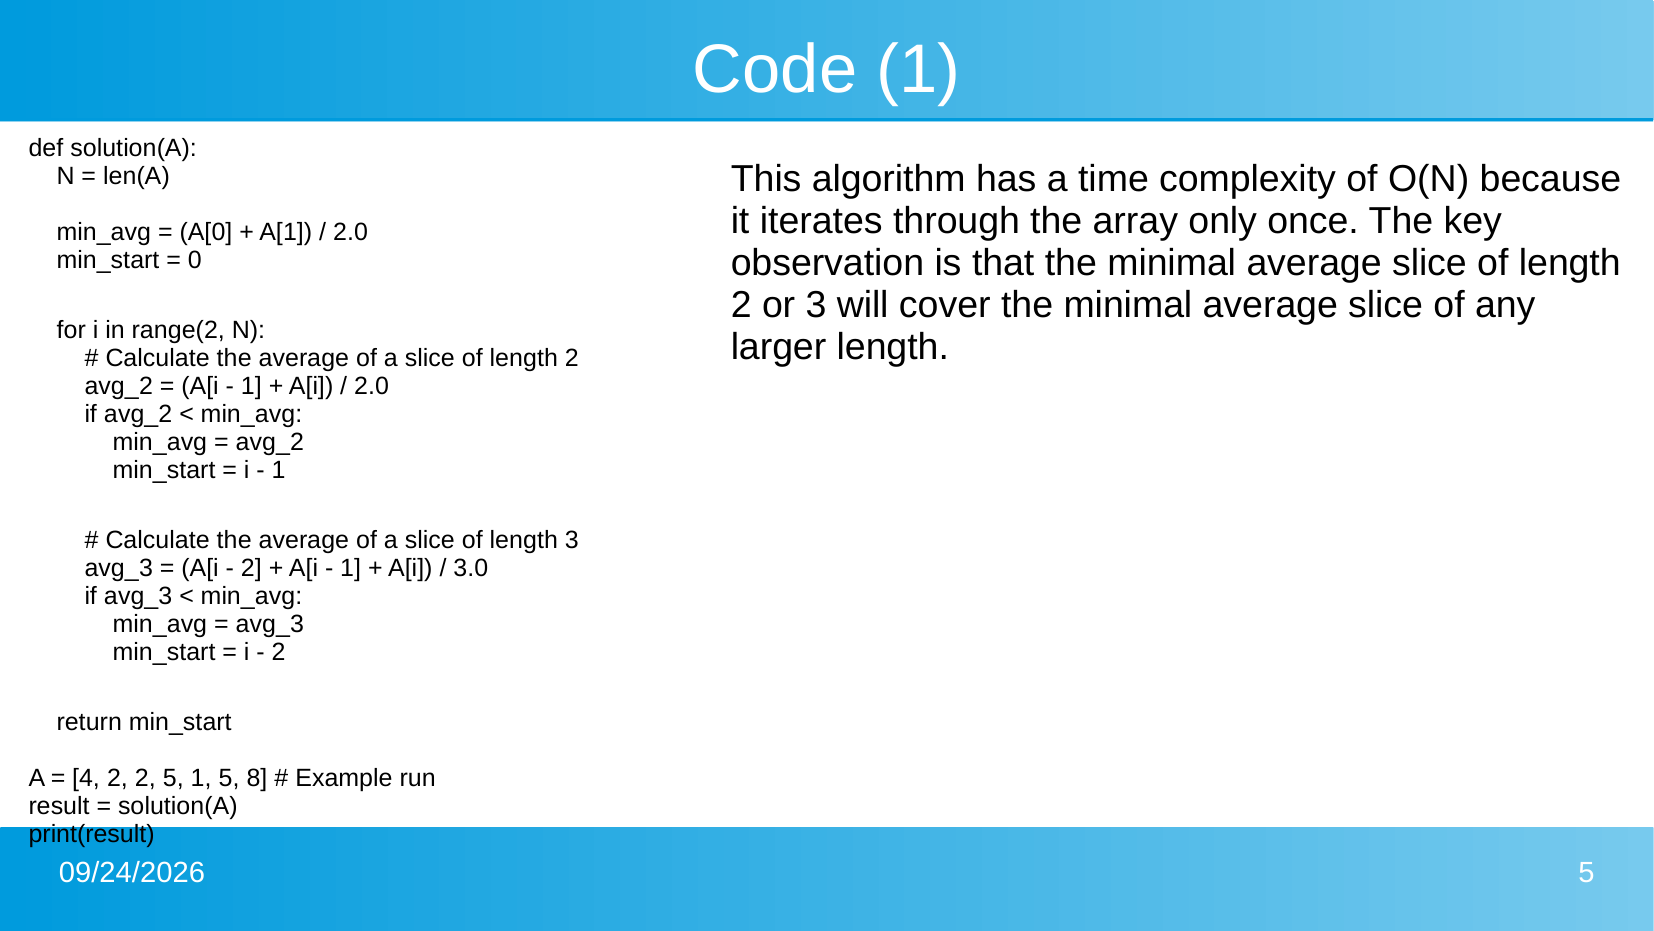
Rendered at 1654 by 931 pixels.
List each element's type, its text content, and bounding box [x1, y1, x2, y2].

text_box This algorithm has a time complexity of O(N) because it iterates through the array only once. The key observation is that the minimal average slice of length 2 or 3 will cover the minimal average slice of any larger length. [716, 150, 1654, 601]
title Code (1) [59, 29, 1595, 108]
text_box def solution(A): N = len(A) min_avg = (A[0] + A[1]) / 2.0 min_start = 0 for i in range(2, N): # Calculate the average of a slice of length 2 avg_2 = (A[i - 1] + A[i]) / 2.0 if avg_2 < min_avg: min_avg = avg_2 min_start = i - 1 # Calculate the average of a slice of length 3 avg_3 = (A[i - 2] + A[i - 1] + A[i]) / 3.0 if avg_3 < min_avg: min_avg = avg_3 min_start = i - 2 return min_start A = [4, 2, 2, 5, 1, 5, 8] # Example run result = solution(A) print(result) [13, 126, 676, 897]
